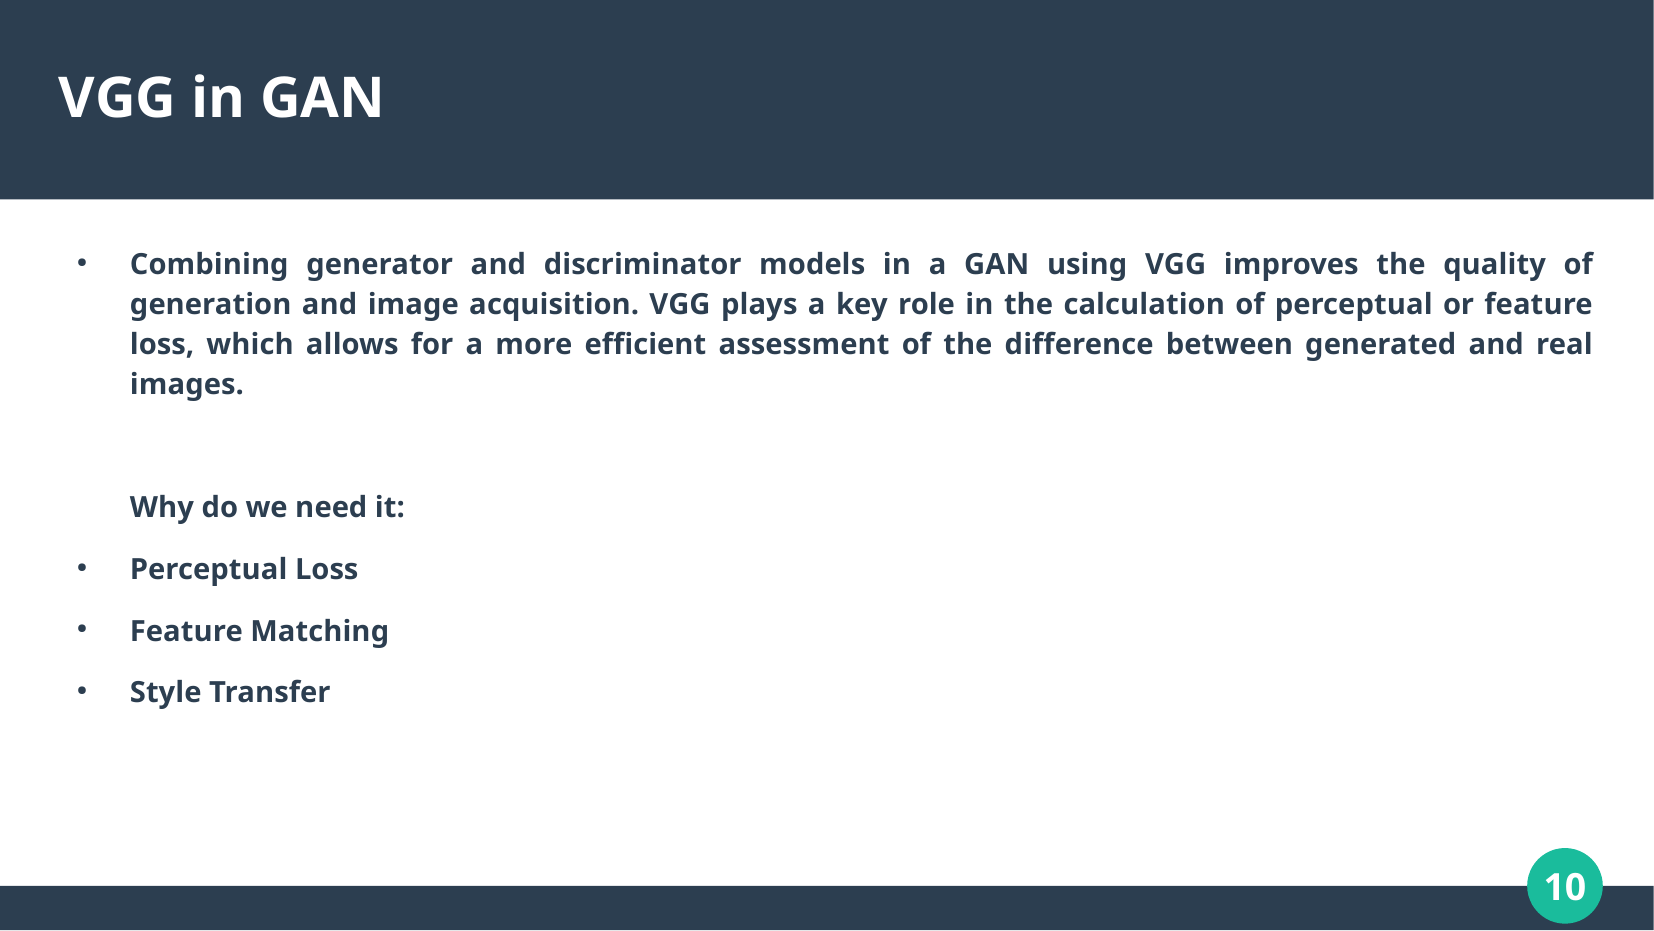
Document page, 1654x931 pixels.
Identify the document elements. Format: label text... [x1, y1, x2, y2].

list Combining generator and discriminator models in a GAN using VGG improves the quality of generation and image acquisition. VGG plays a key role in the calculation of perceptual or feature loss, which allows for a more efficient assessment of the difference between generated and real images. Why do we need it: Perceptual Loss Feature Matching Style Transfer [59, 243, 1595, 864]
title VGG in GAN [59, 37, 1595, 156]
